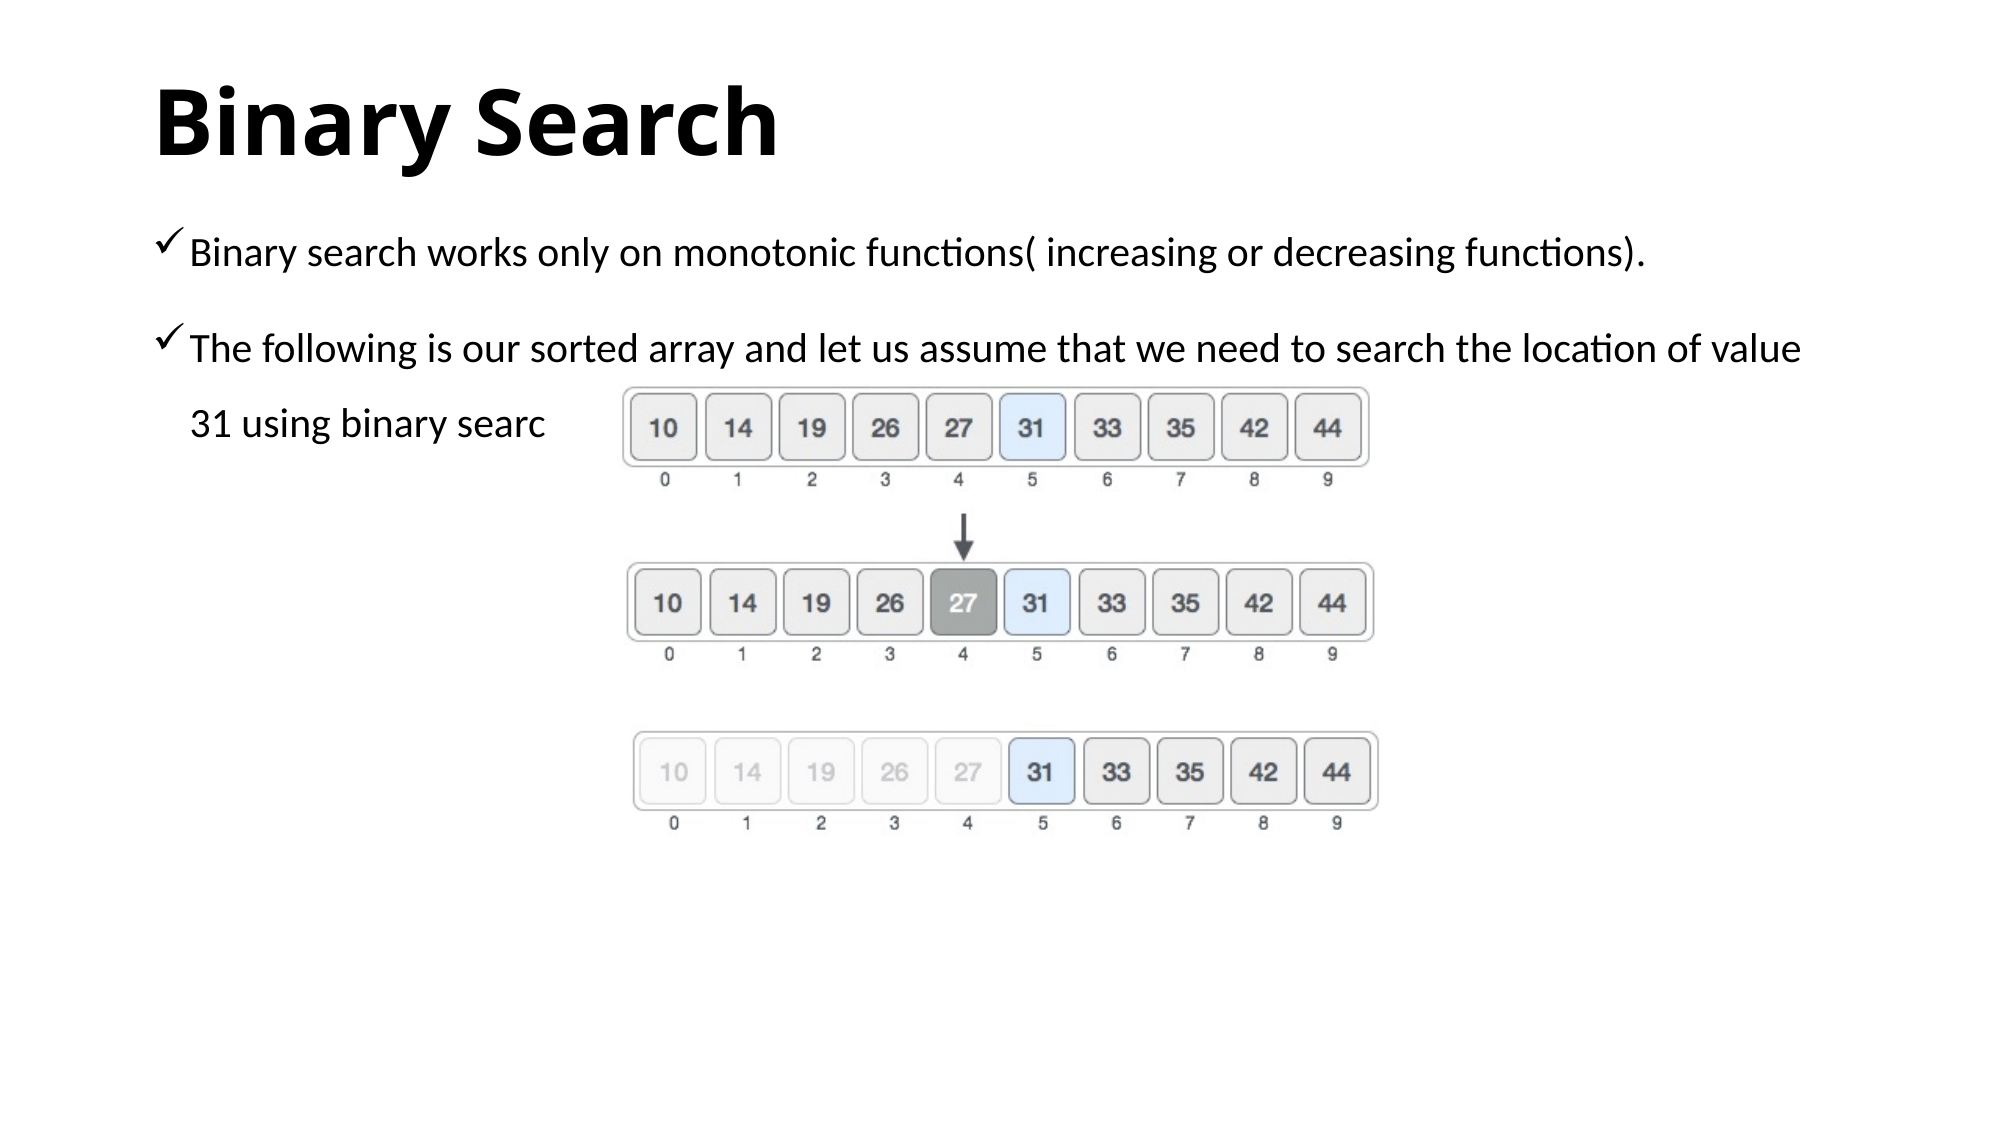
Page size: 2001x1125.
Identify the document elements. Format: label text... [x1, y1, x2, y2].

text_box Binary search works only on monotonic functions( increasing or decreasing functions). The following is our sorted array and let us assume that we need to search the location of value 31 using binary search. [137, 192, 1863, 1014]
picture [546, 379, 1445, 675]
picture [602, 711, 1426, 844]
text_box Binary Search [137, 59, 1863, 192]
